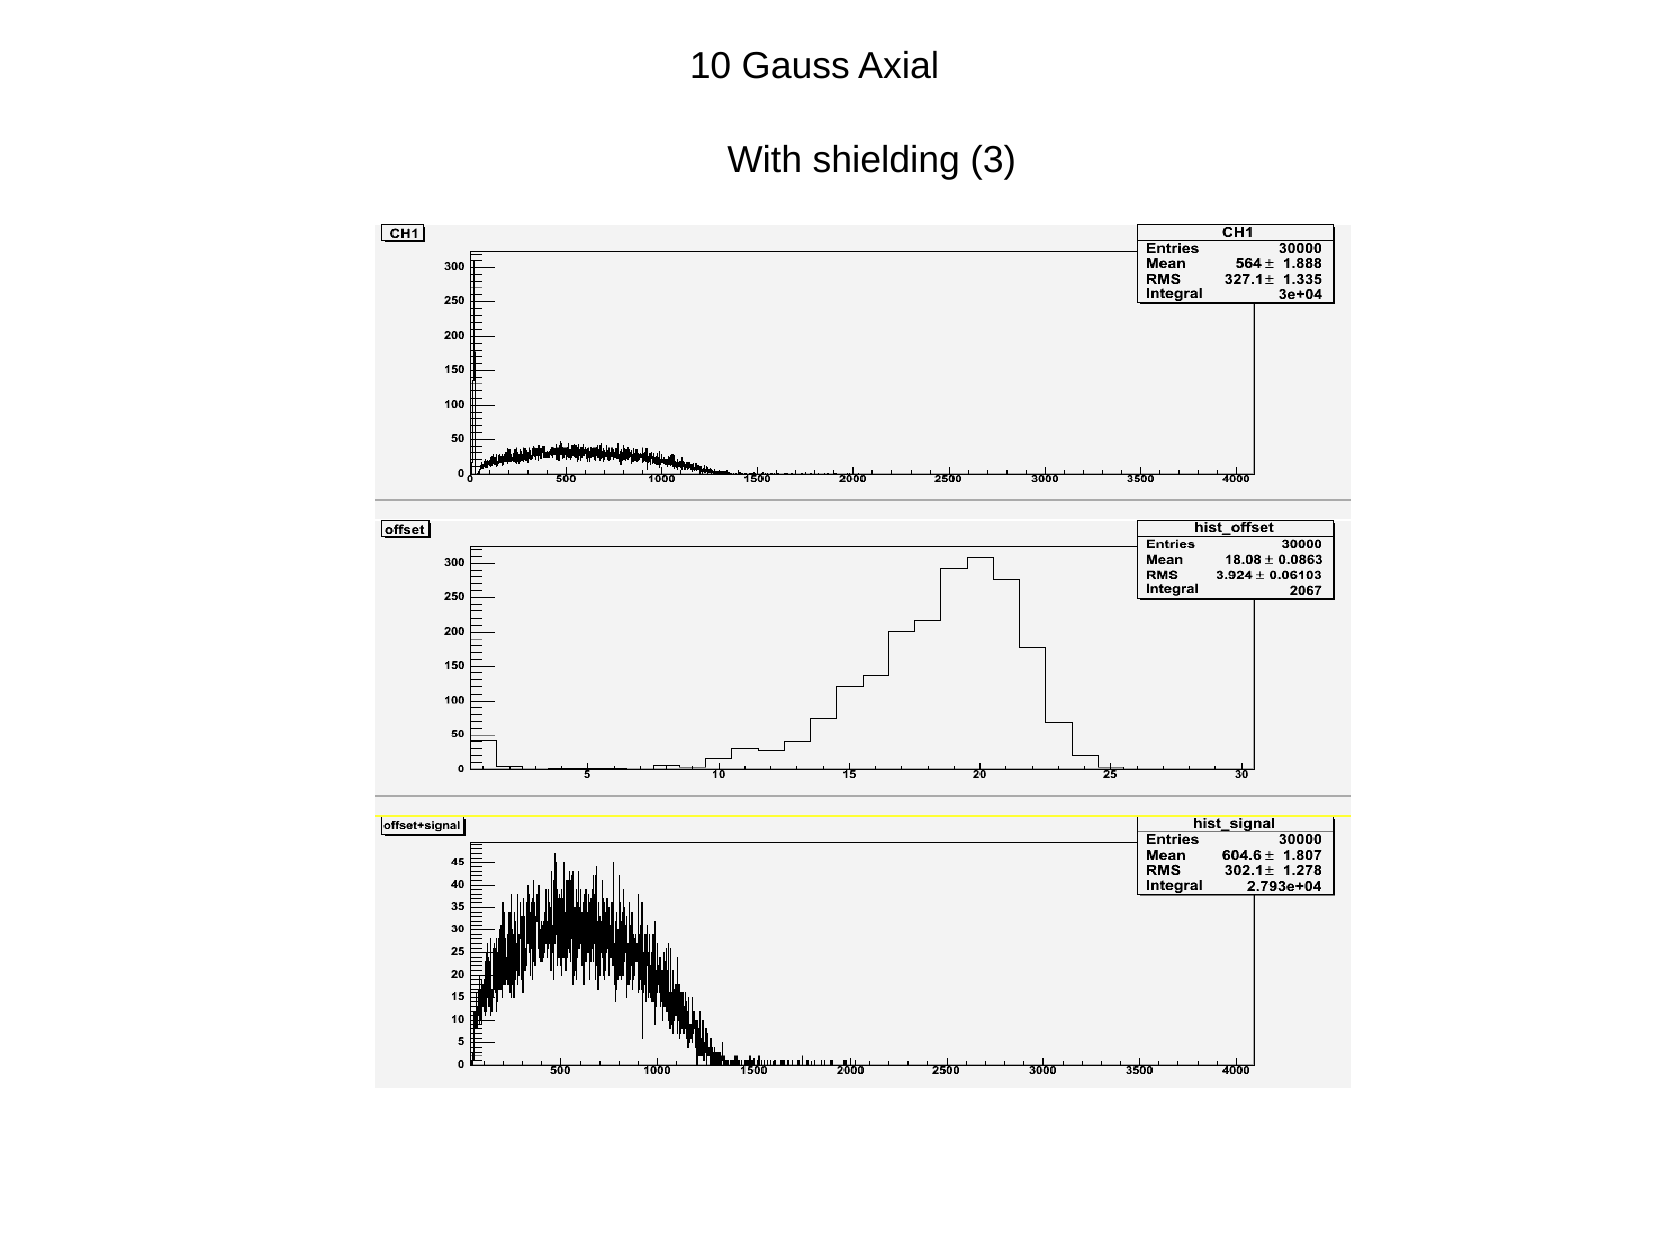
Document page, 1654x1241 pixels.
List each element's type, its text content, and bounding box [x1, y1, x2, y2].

picture [375, 224, 1351, 1088]
text_box 10 Gauss Axial [675, 37, 1126, 95]
text_box With shielding (3) [712, 130, 1051, 188]
